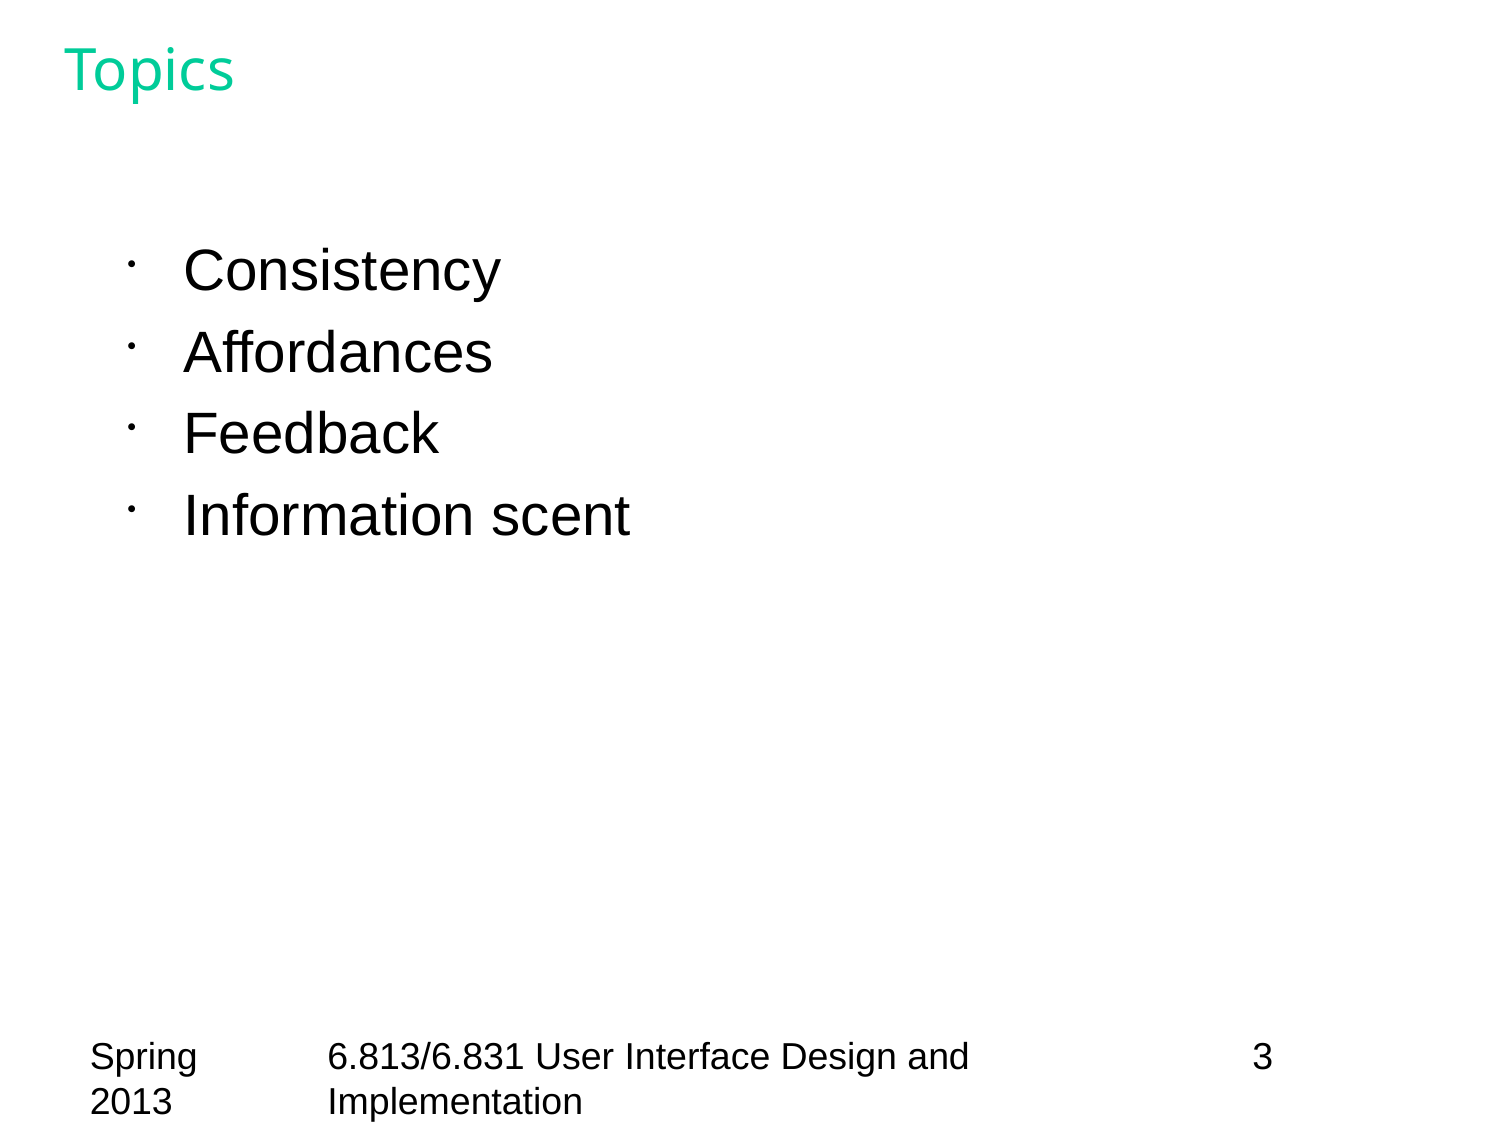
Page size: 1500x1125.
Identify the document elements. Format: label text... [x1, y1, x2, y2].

footer 6.813/6.831 User Interface Design and Implementation [312, 1024, 1225, 1103]
list Consistency Affordances Feedback Information scent [112, 224, 1388, 1000]
slide_number Spring 2013 [75, 1024, 300, 1103]
title Topics [50, 24, 1438, 150]
slide_number <number> [1237, 1024, 1425, 1103]
